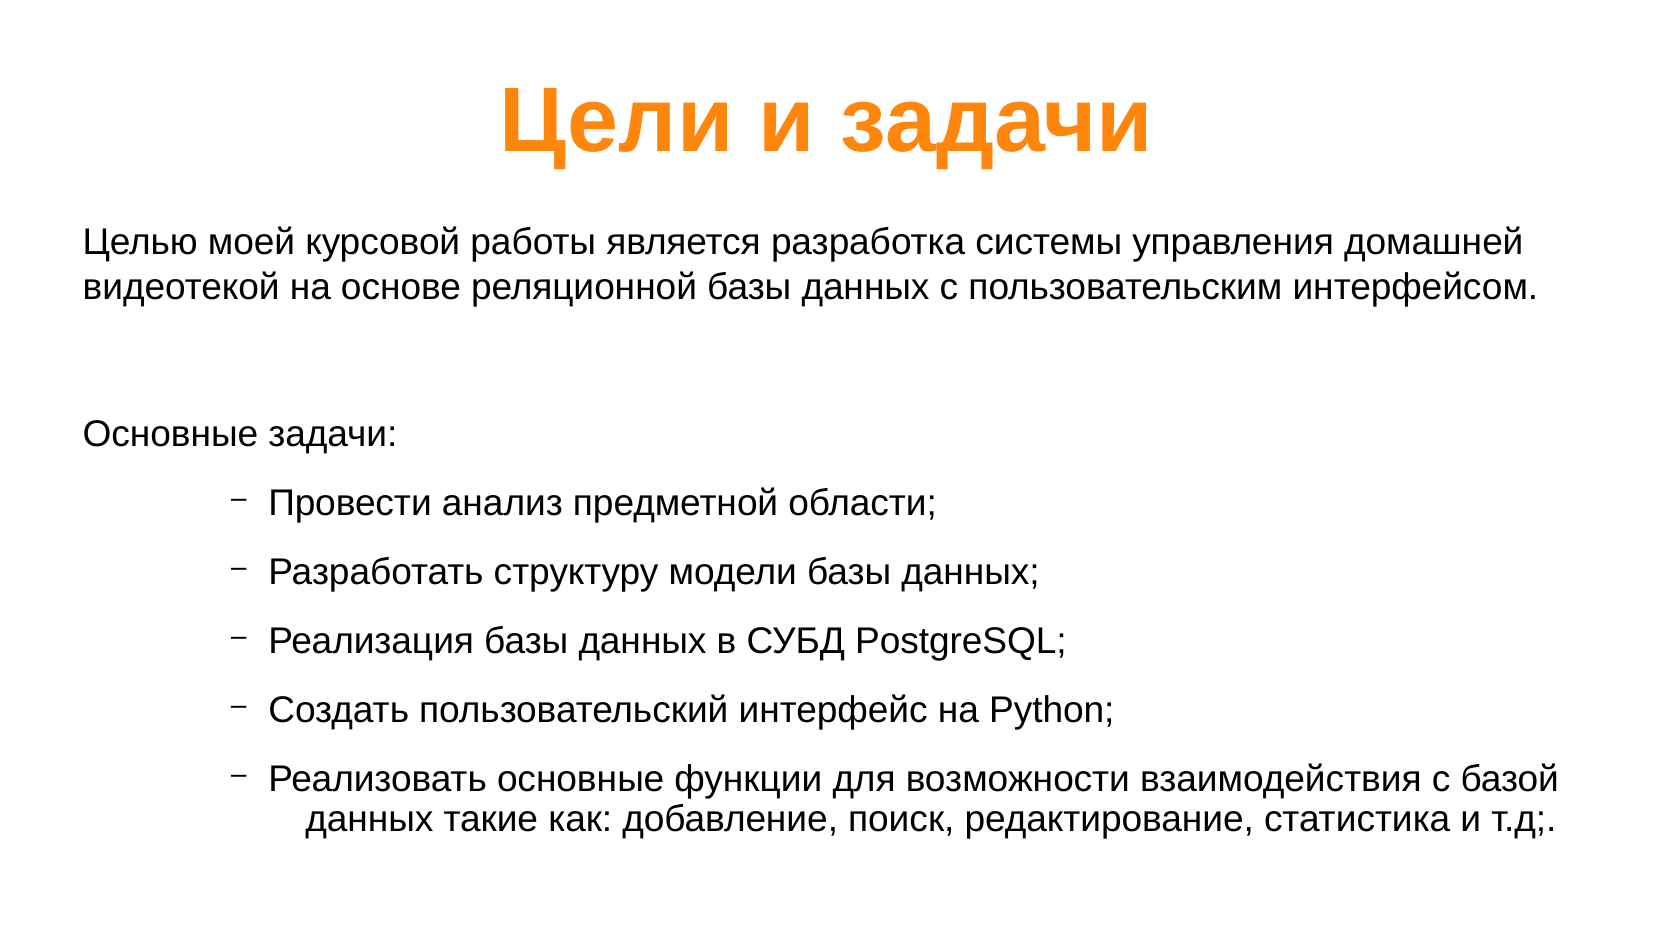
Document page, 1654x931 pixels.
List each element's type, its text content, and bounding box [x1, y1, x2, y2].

title Цели и задачи [82, 37, 1571, 193]
list Целью моей курсовой работы является разработка системы управления домашней видеотекой на основе реляционной базы данных с пользовательским интерфейсом. Основные задачи: Провести анализ предметной области; Разработать структуру модели базы данных; Реализация базы данных в СУБД PostgreSQL; Создать пользовательский интерфейс на Python; Реализовать основные функции для возможности взаимодействия с базой данных такие как: добавление, поиск, редактирование, статистика и т.д;. [82, 217, 1571, 885]
